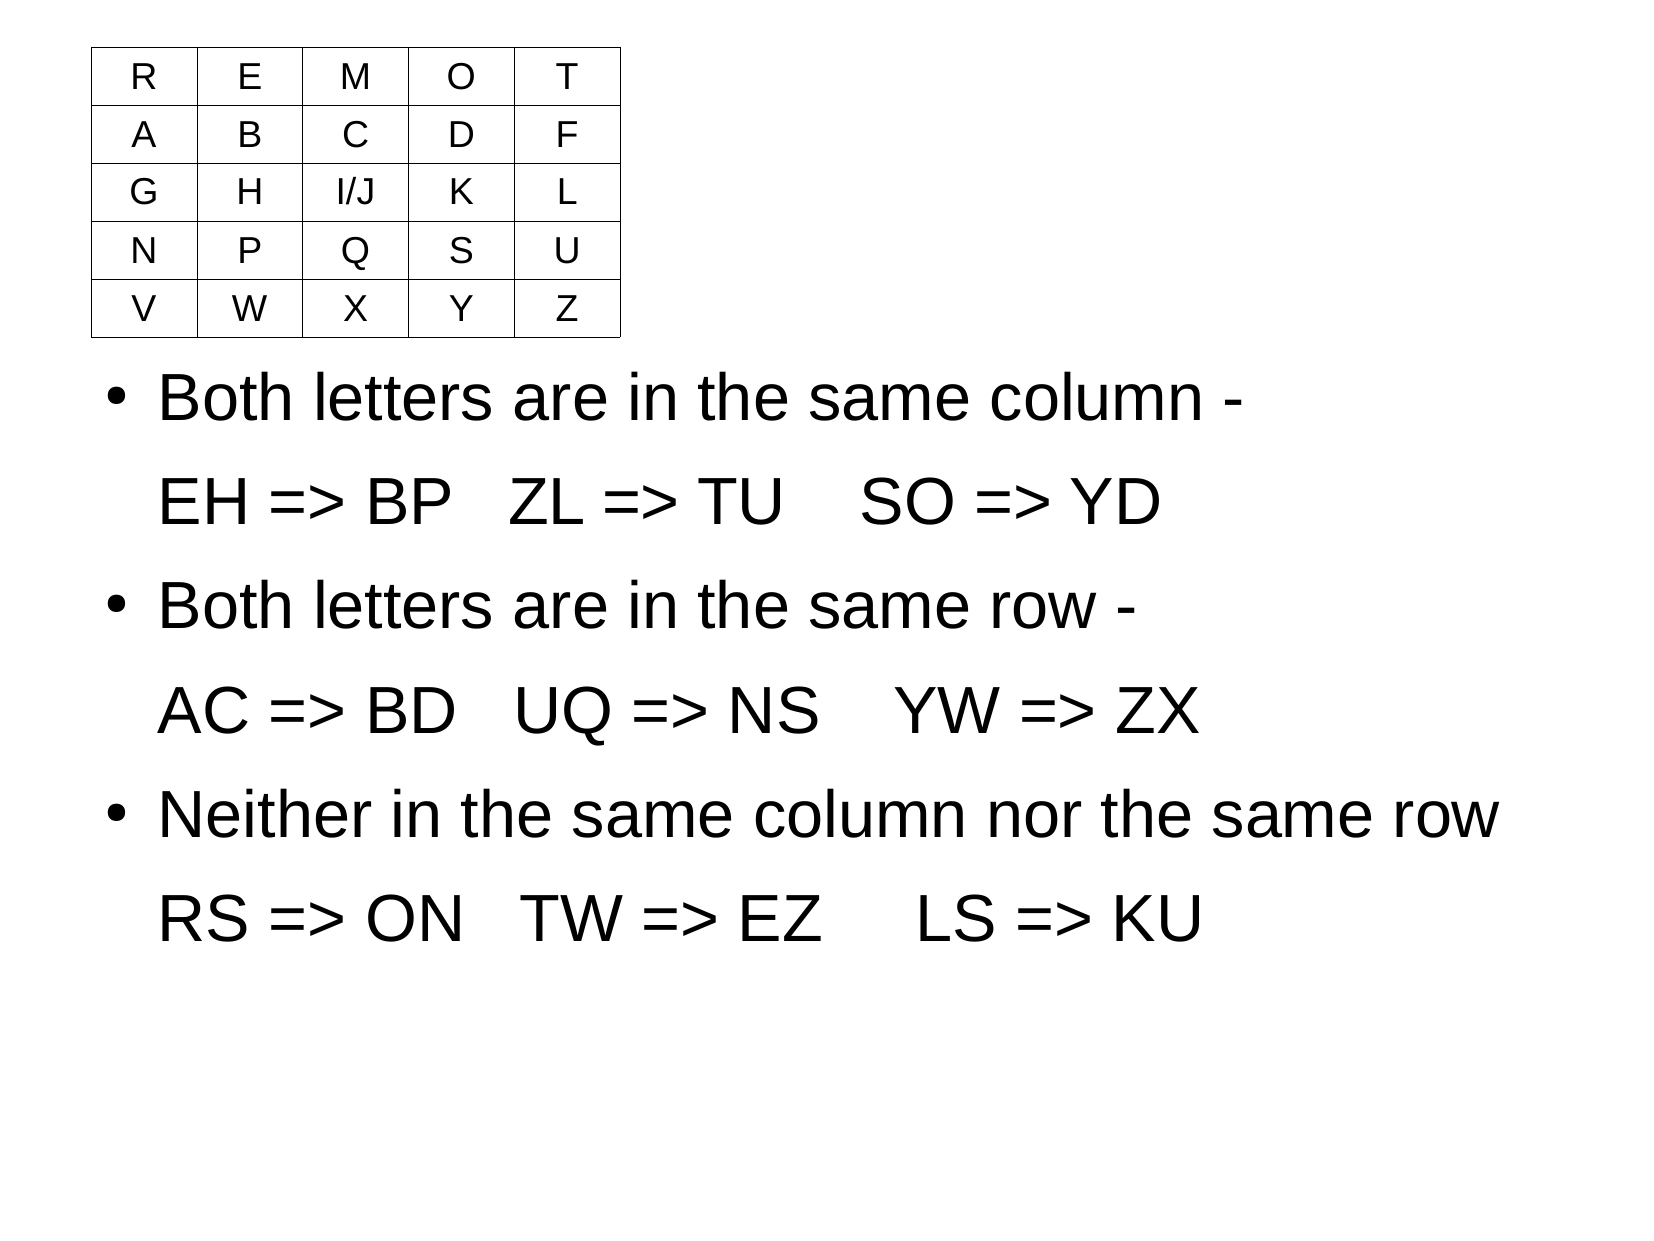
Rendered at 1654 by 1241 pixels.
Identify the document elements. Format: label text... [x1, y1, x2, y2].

table_cell Q [303, 222, 408, 279]
table_cell N [92, 222, 197, 279]
table_cell U [515, 222, 620, 279]
table_cell I/J [303, 164, 408, 221]
table_cell D [409, 106, 514, 163]
table_cell V [92, 280, 197, 337]
table_cell F [515, 106, 620, 163]
table_cell H [198, 164, 302, 221]
list Both letters are in the same column - EH => BP ZL => TU SO => YD Both letters are in the same row - AC => BD UQ => NS YW => ZX Neither in the same column nor the same row RS => ON TW => EZ LS => KU [86, 360, 1576, 1179]
table_cell P [198, 222, 302, 279]
table_cell L [515, 164, 620, 221]
table_cell Z [515, 280, 620, 337]
table_cell X [303, 280, 408, 337]
table_header M [303, 48, 408, 105]
table_header O [409, 48, 514, 105]
table_cell C [303, 106, 408, 163]
table_header T [515, 48, 620, 105]
table_cell G [92, 164, 197, 221]
table_header E [198, 48, 302, 105]
table_cell Y [409, 280, 514, 337]
table_cell W [198, 280, 302, 337]
table_cell S [409, 222, 514, 279]
table_cell B [198, 106, 302, 163]
table_header R [92, 48, 197, 105]
table_cell K [409, 164, 514, 221]
table_cell A [92, 106, 197, 163]
